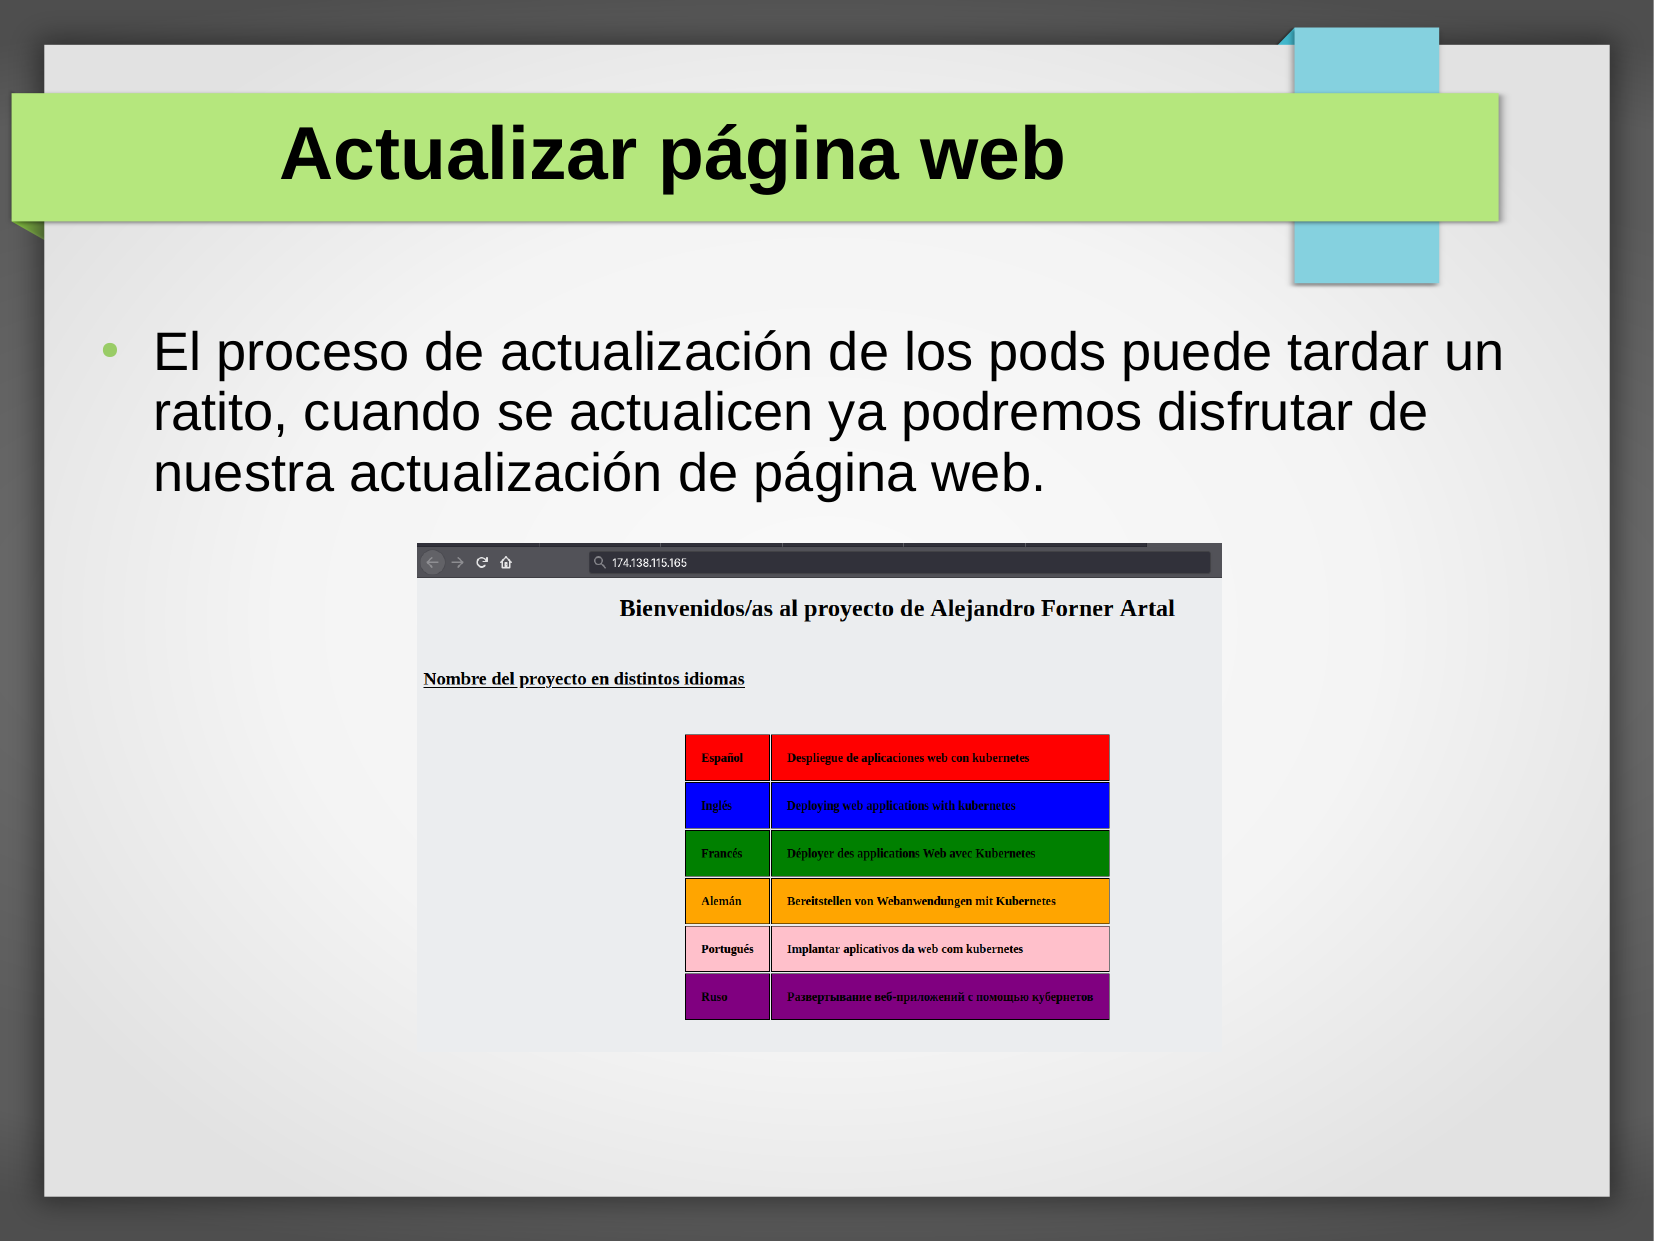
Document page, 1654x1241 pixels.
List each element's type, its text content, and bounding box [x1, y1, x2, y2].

picture [0, 0, 1654, 1241]
list El proceso de actualización de los pods puede tardar un ratito, cuando se actualicen ya podremos disfrutar de nuestra actualización de página web. [82, 321, 1571, 1041]
title Actualizar página web [82, 94, 1264, 213]
